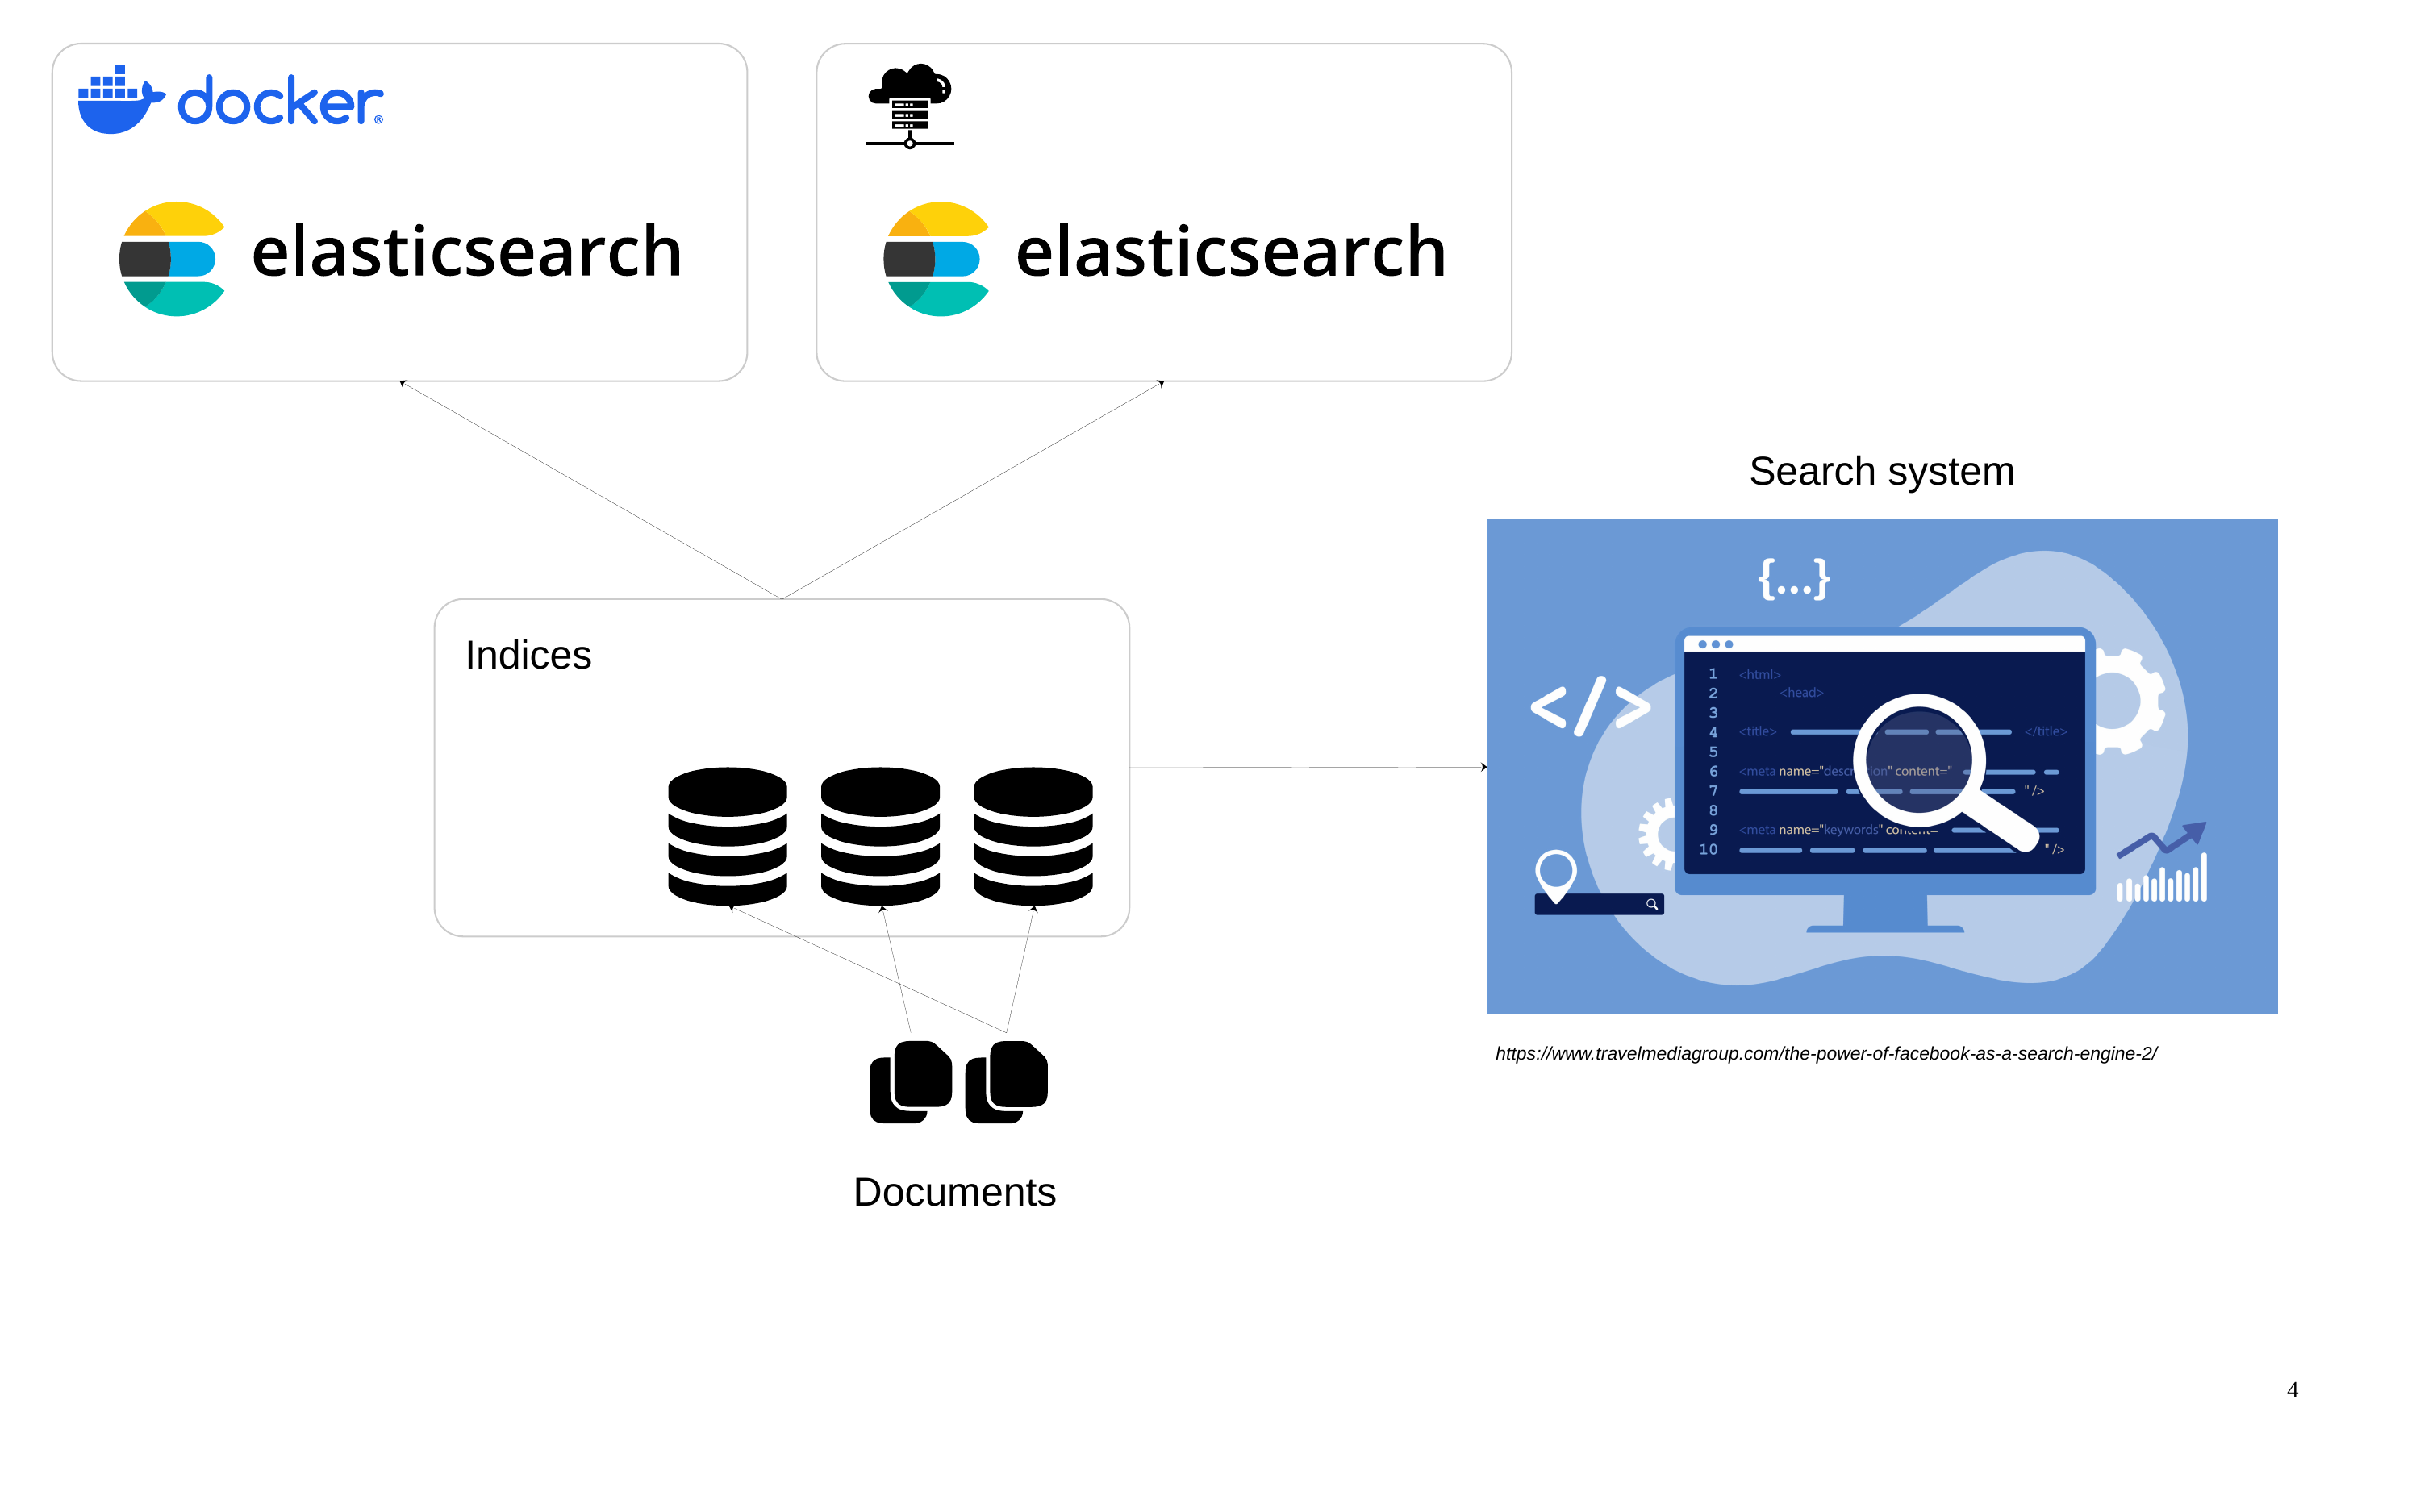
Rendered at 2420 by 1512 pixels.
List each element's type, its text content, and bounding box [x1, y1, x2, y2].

picture [1487, 519, 2278, 1014]
picture [104, 194, 695, 326]
picture [869, 194, 1460, 326]
picture [659, 767, 799, 906]
picture [812, 767, 952, 906]
text_box https://www.travelmediagroup.com/the-power-of-facebook-as-a-search-engine-2/ [1483, 1037, 2170, 1070]
text_box Documents [841, 1146, 1070, 1239]
text_box Indices [453, 608, 714, 701]
picture [861, 1032, 1057, 1132]
text_box Search system [1737, 442, 2028, 500]
picture [862, 57, 958, 152]
picture [78, 65, 384, 135]
picture [965, 767, 1104, 906]
